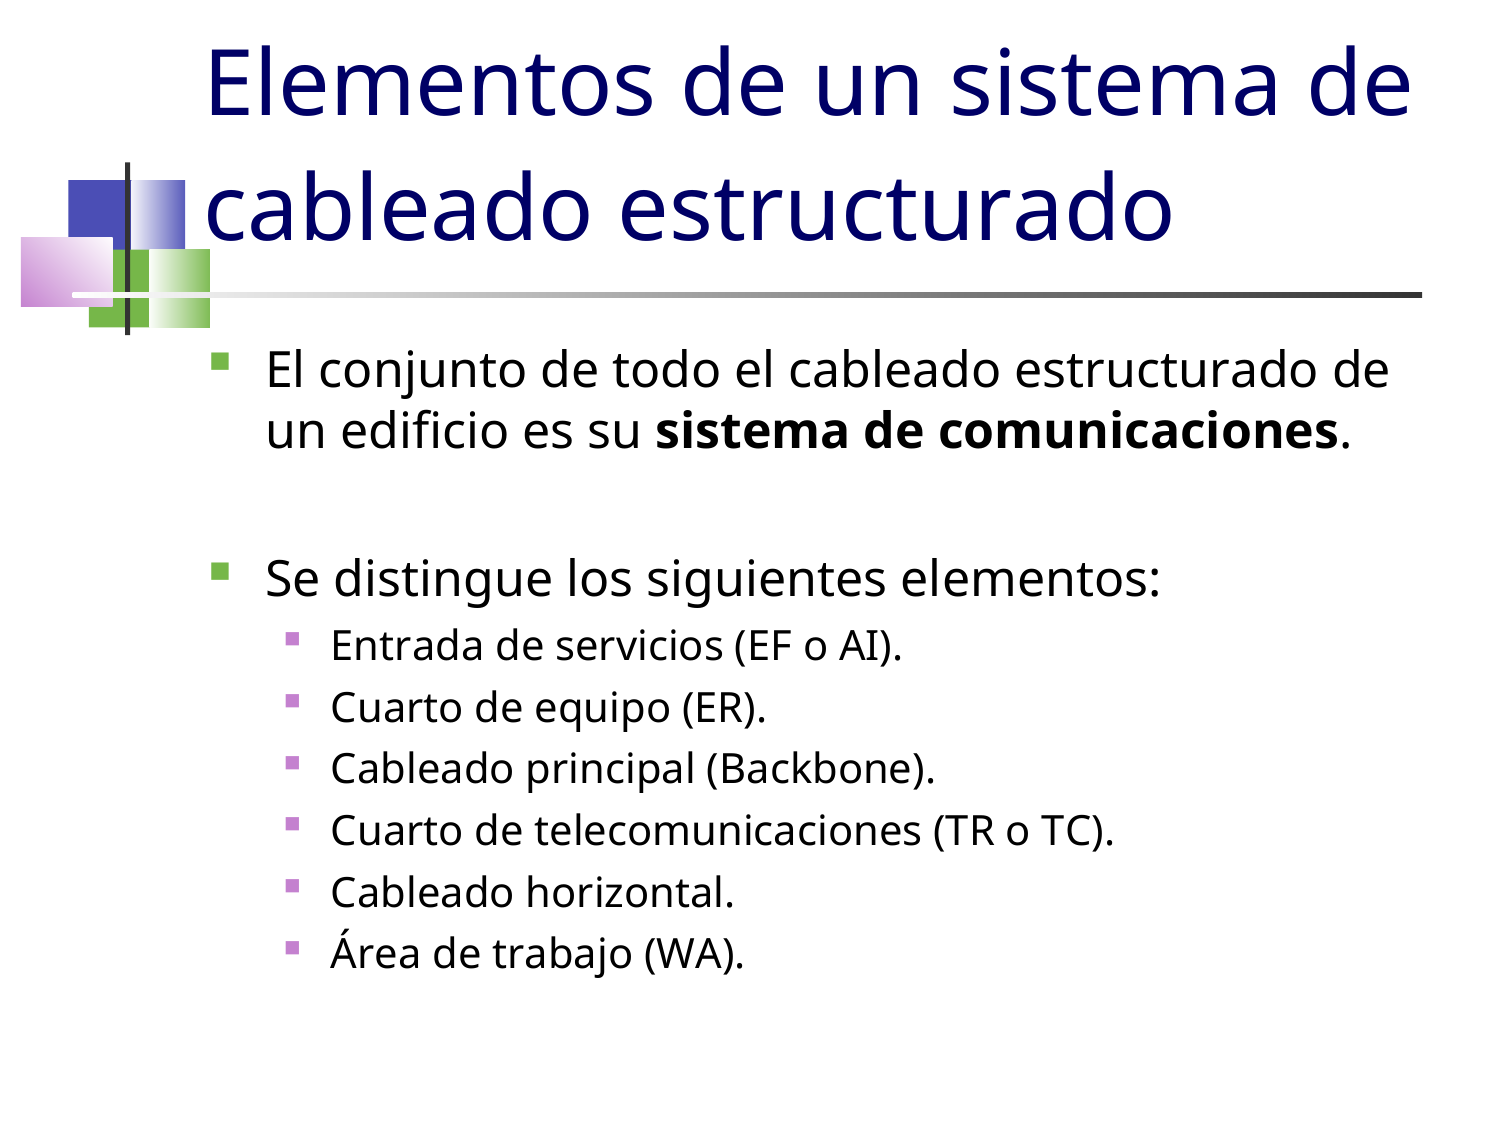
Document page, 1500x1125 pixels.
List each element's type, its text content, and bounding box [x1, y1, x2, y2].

title Elementos de un sistema de cableado estructurado [188, 35, 1468, 276]
list El conjunto de todo el cableado estructurado de un edificio es su sistema de comunicaciones. Se distingue los siguientes elementos: Entrada de servicios (EF o AI). Cuarto de equipo (ER). Cableado principal (Backbone). Cuarto de telecomunicaciones (TR o TC). Cableado horizontal. Área de trabajo (WA). [193, 331, 1469, 1007]
